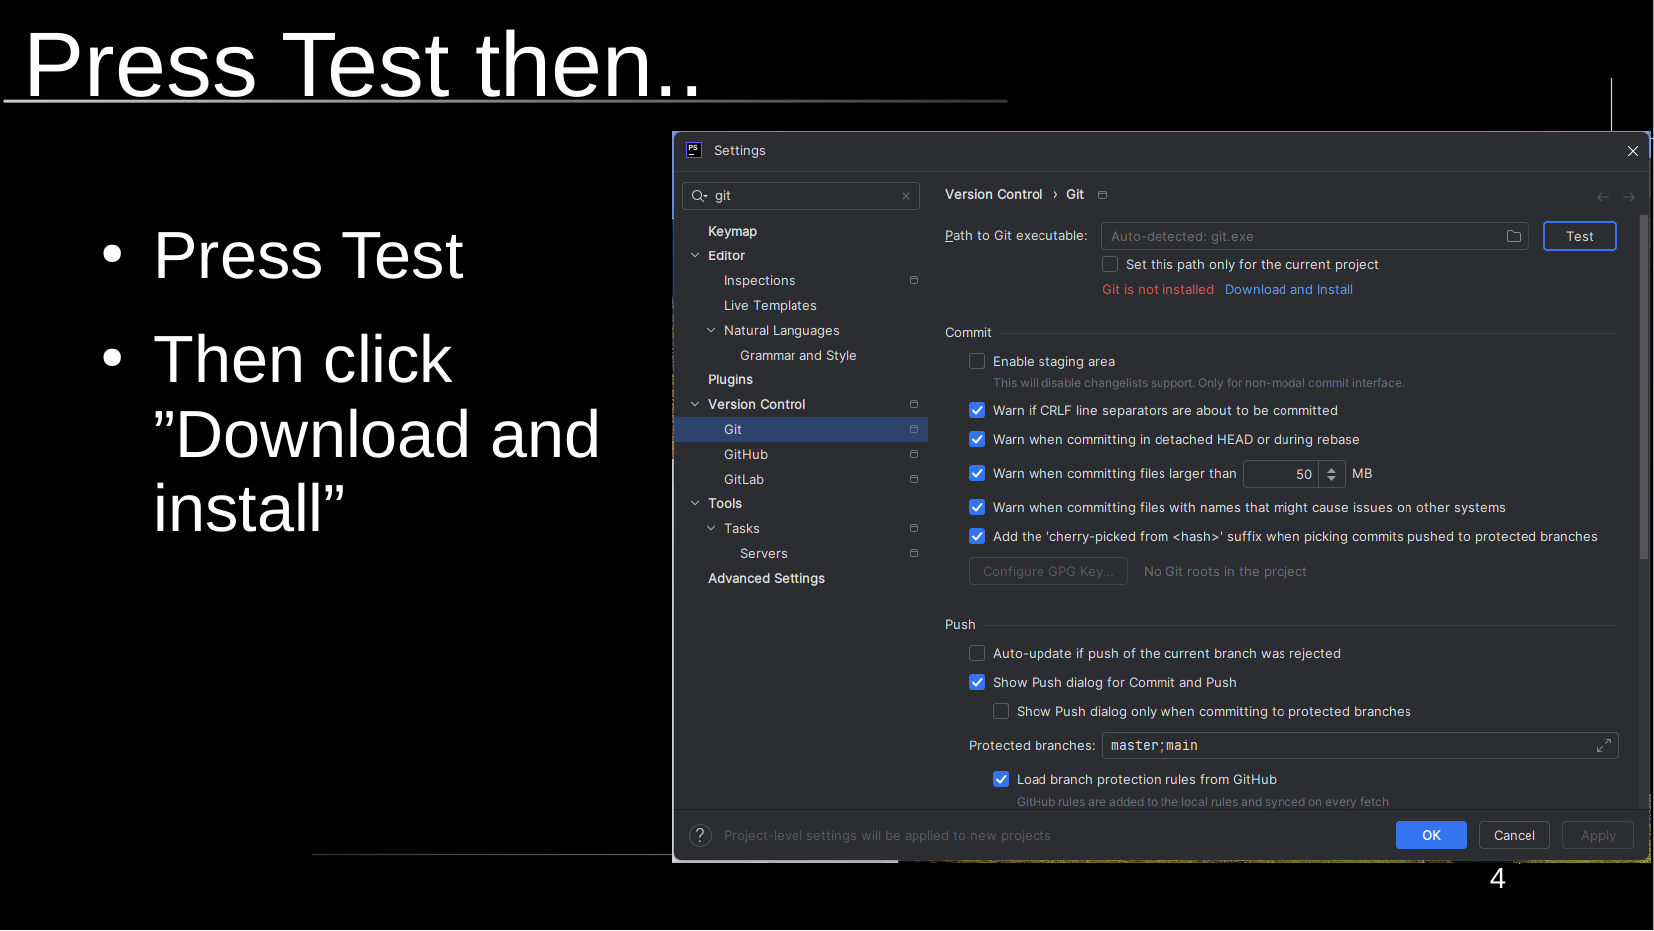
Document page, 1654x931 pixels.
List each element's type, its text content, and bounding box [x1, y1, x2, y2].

list Press Test Then click ”Download and install” [82, 217, 672, 758]
picture [672, 131, 1651, 863]
title Press Test then.. [23, 11, 1589, 119]
